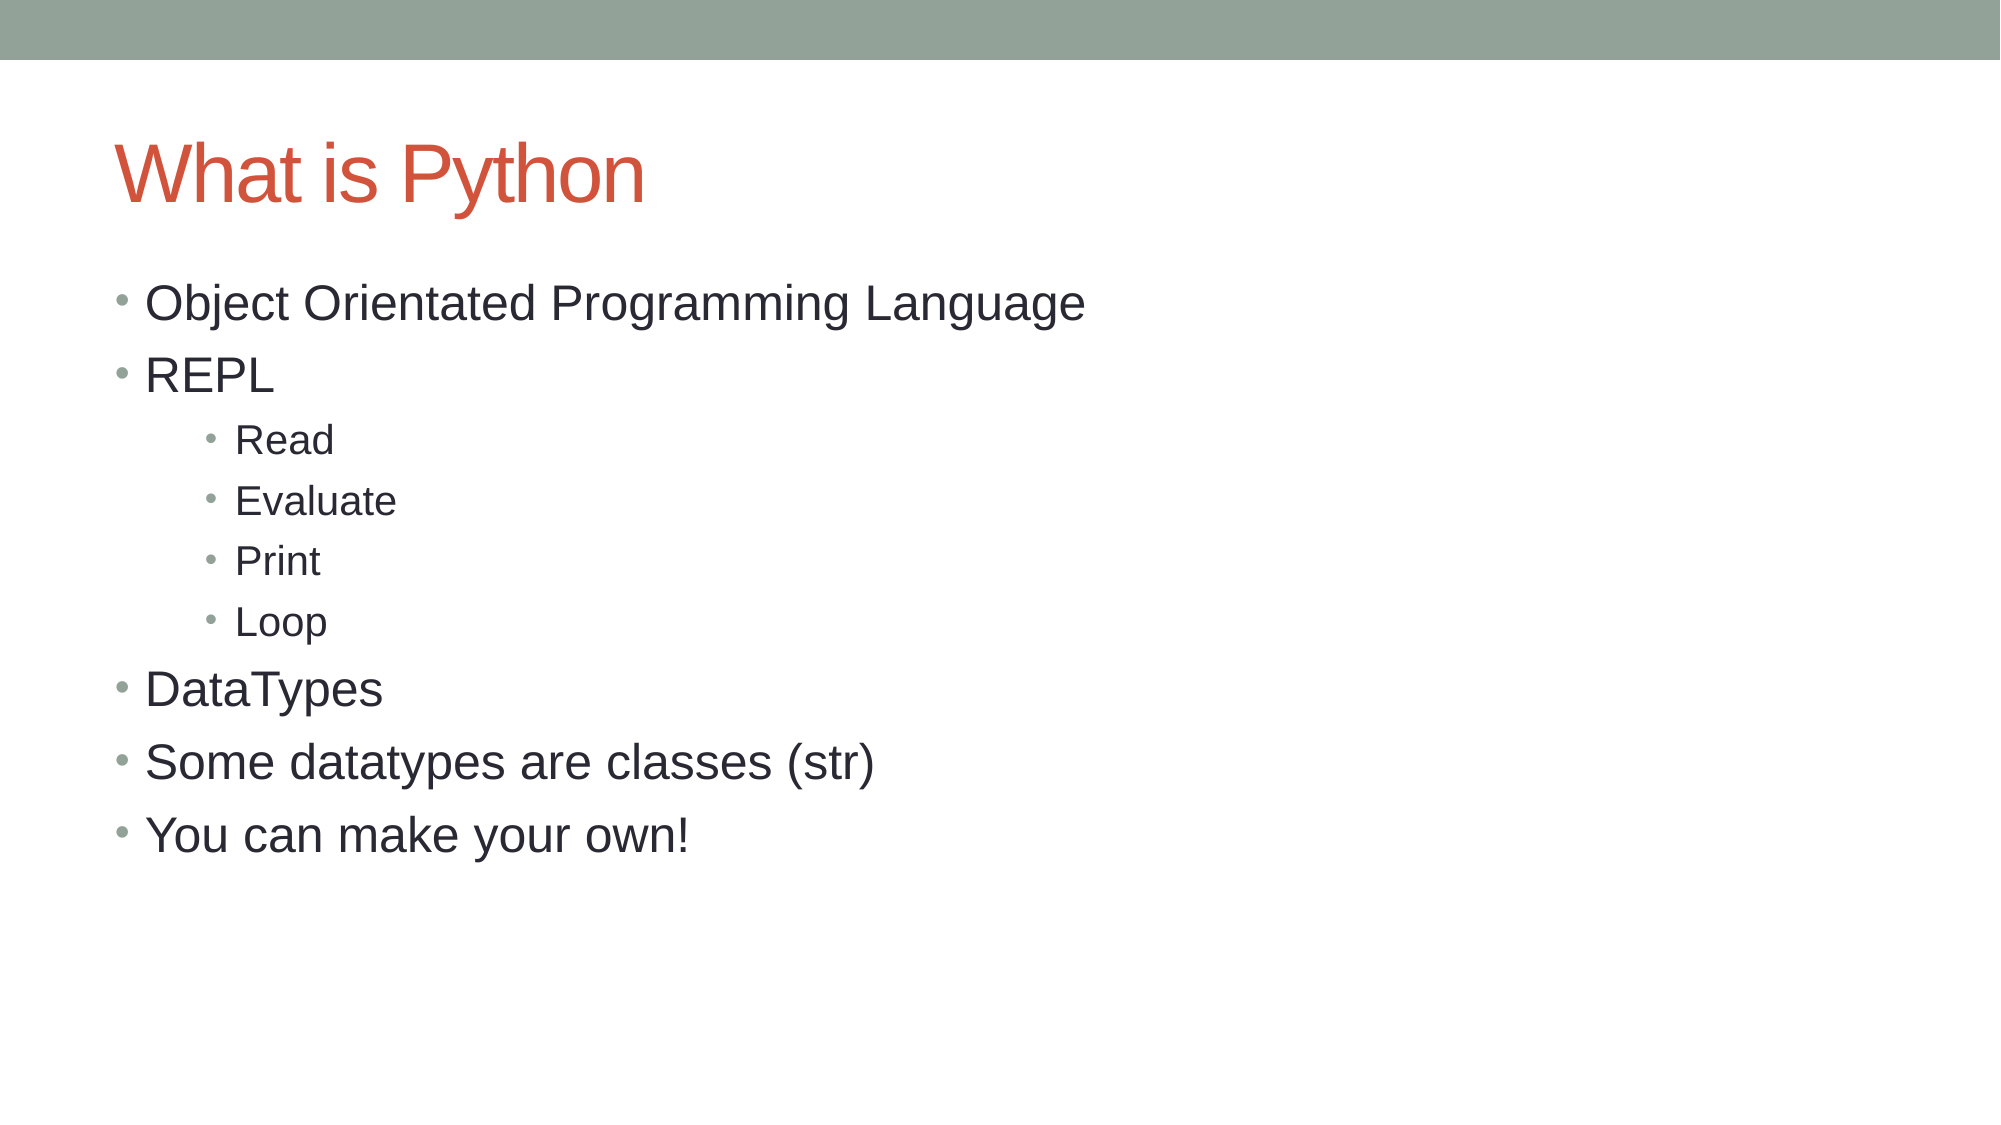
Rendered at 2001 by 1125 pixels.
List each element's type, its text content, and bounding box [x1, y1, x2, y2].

list Object Orientated Programming Language REPL Read Evaluate Print Loop DataTypes Some datatypes are classes (str) You can make your own! [99, 262, 1900, 1063]
title What is Python [99, 87, 1900, 251]
